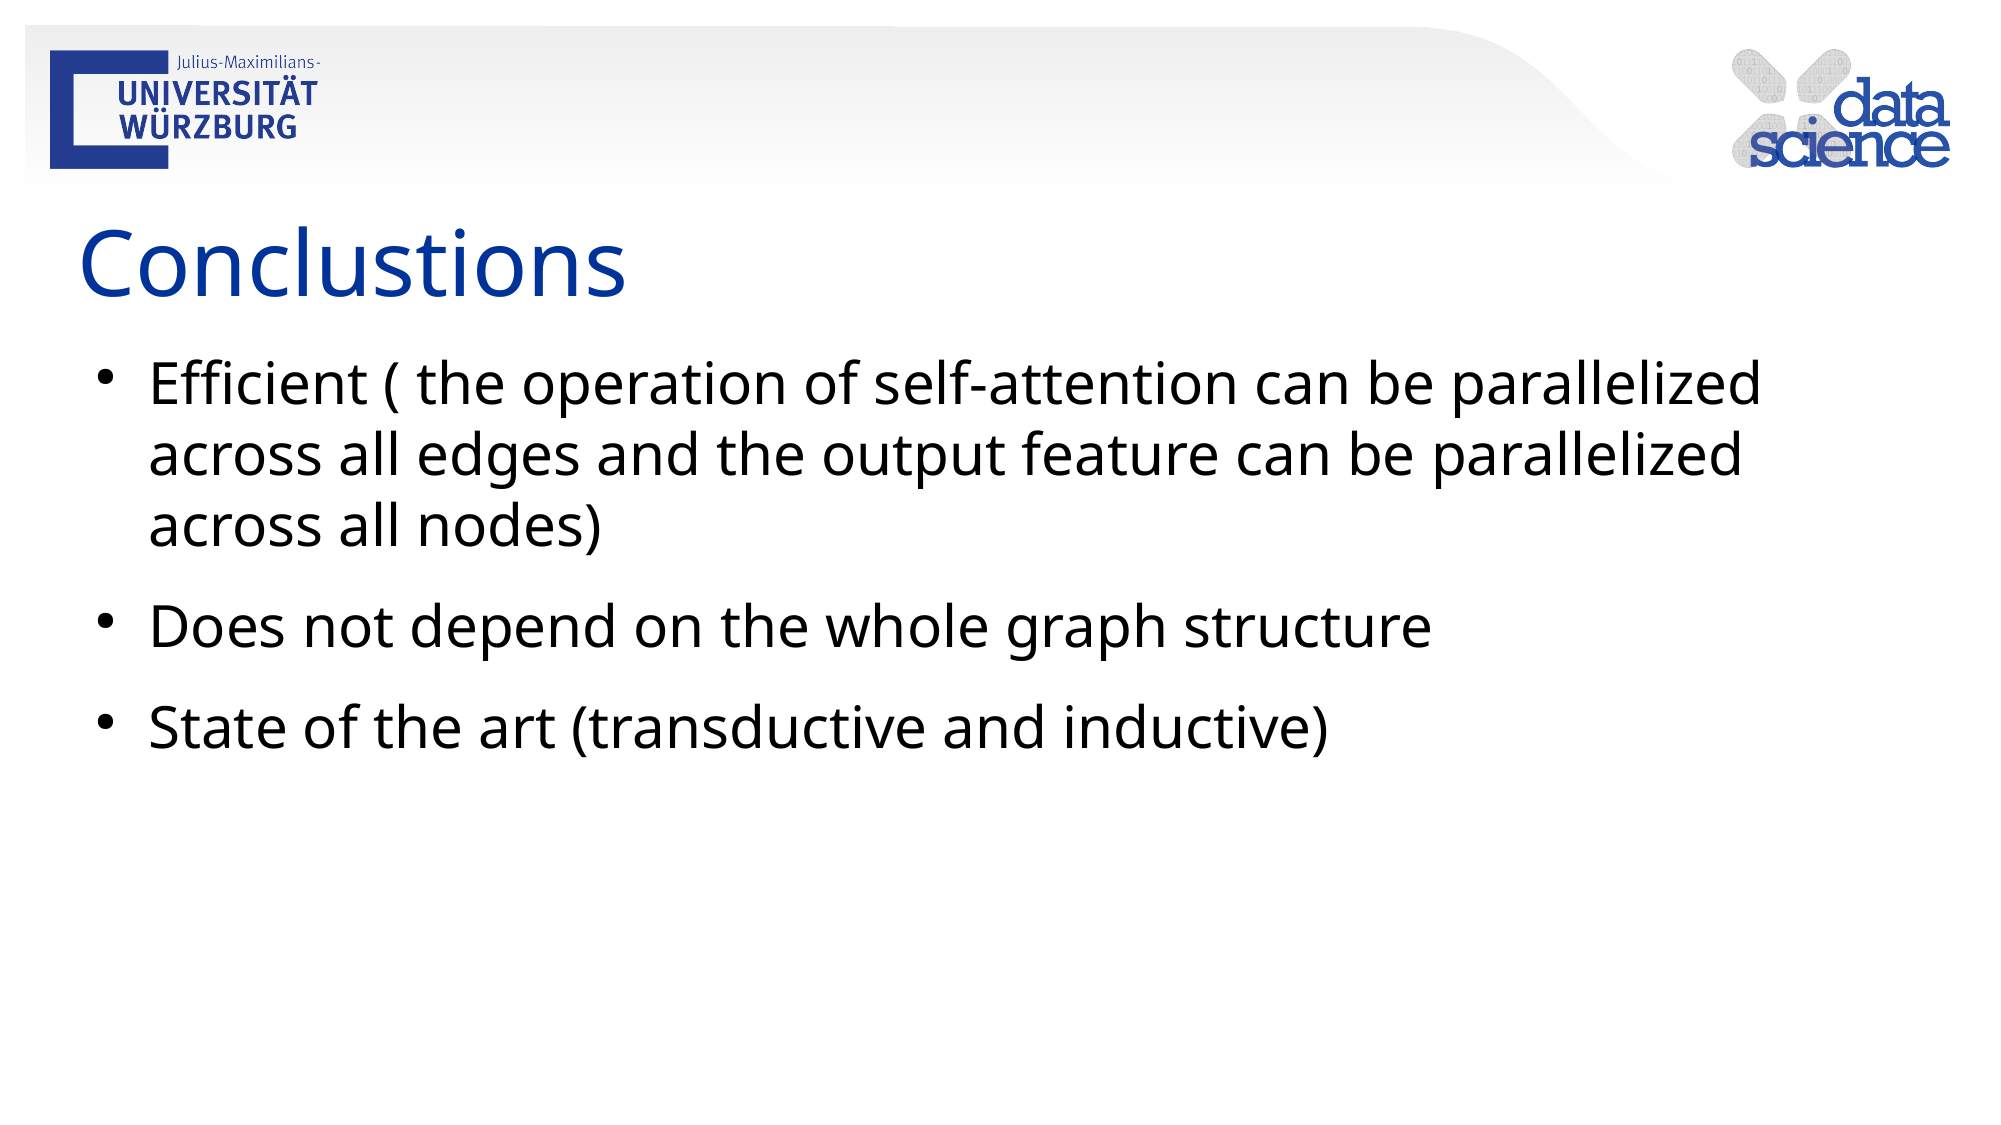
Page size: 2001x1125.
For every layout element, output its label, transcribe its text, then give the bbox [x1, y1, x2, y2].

picture [50, 50, 321, 169]
list Efficient ( the operation of self-attention can be parallelized across all edges and the output feature can be parallelized across all nodes) Does not depend on the whole graph structure State of the art (transductive and inductive) [77, 347, 1876, 1014]
title Conclustions [77, 198, 1901, 324]
picture [1732, 49, 1950, 168]
